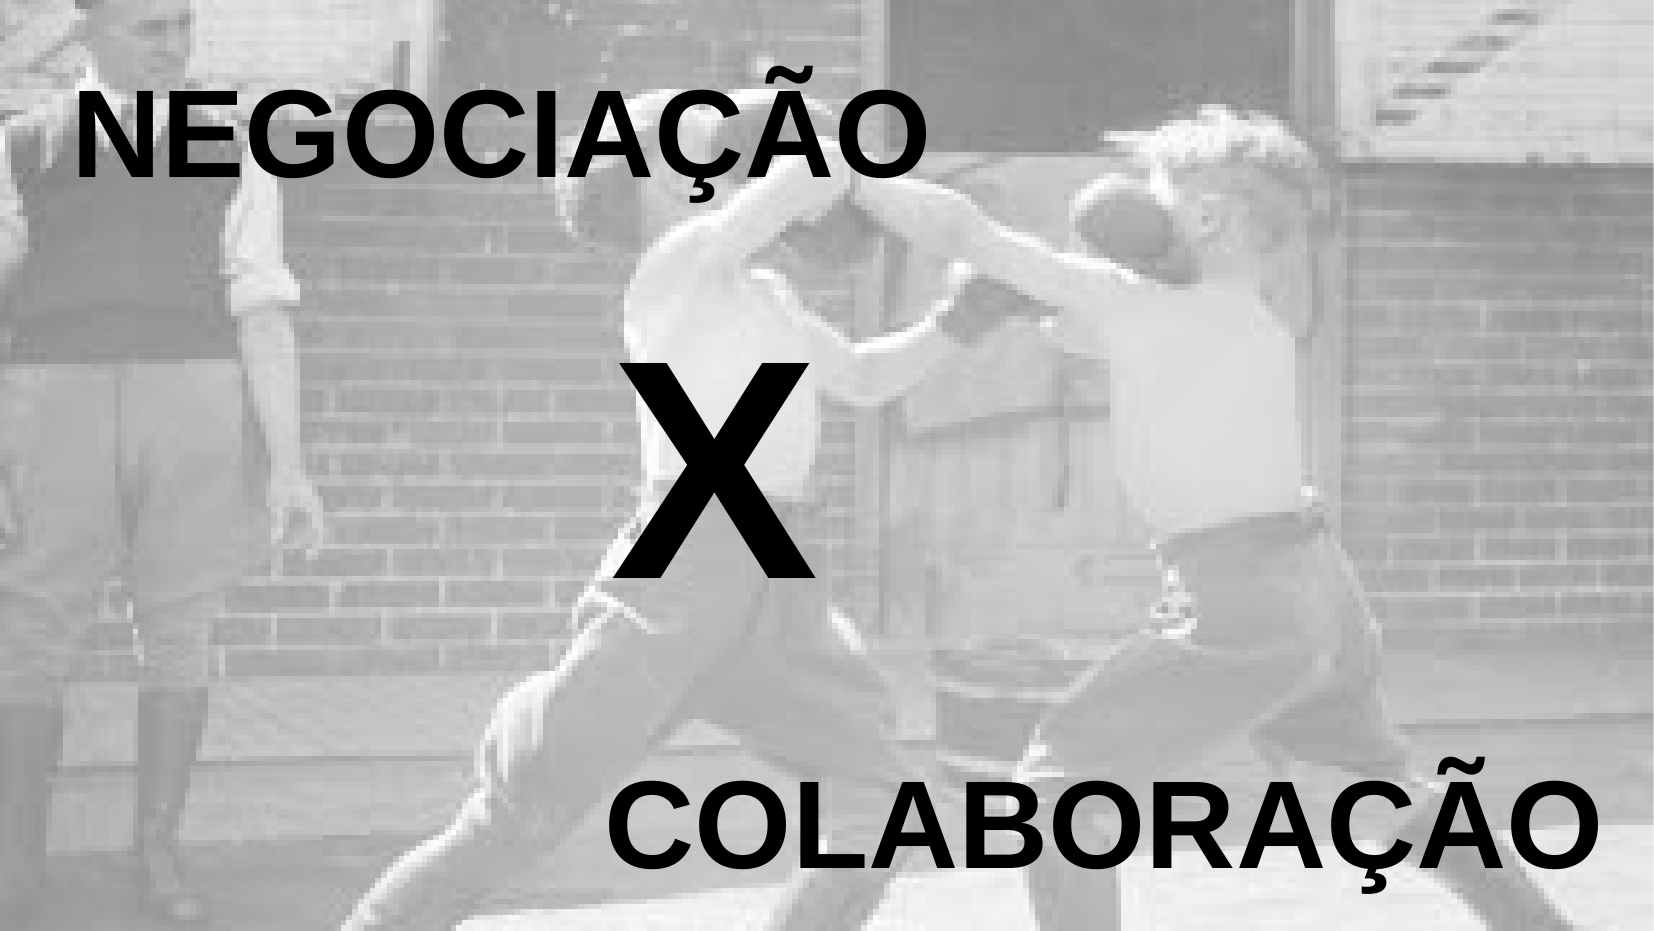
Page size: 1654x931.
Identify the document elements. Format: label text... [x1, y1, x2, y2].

title NEGOCIAÇÃO [59, 0, 945, 275]
title X [389, 295, 1040, 645]
title COLABORAÇÃO [602, 685, 1607, 931]
